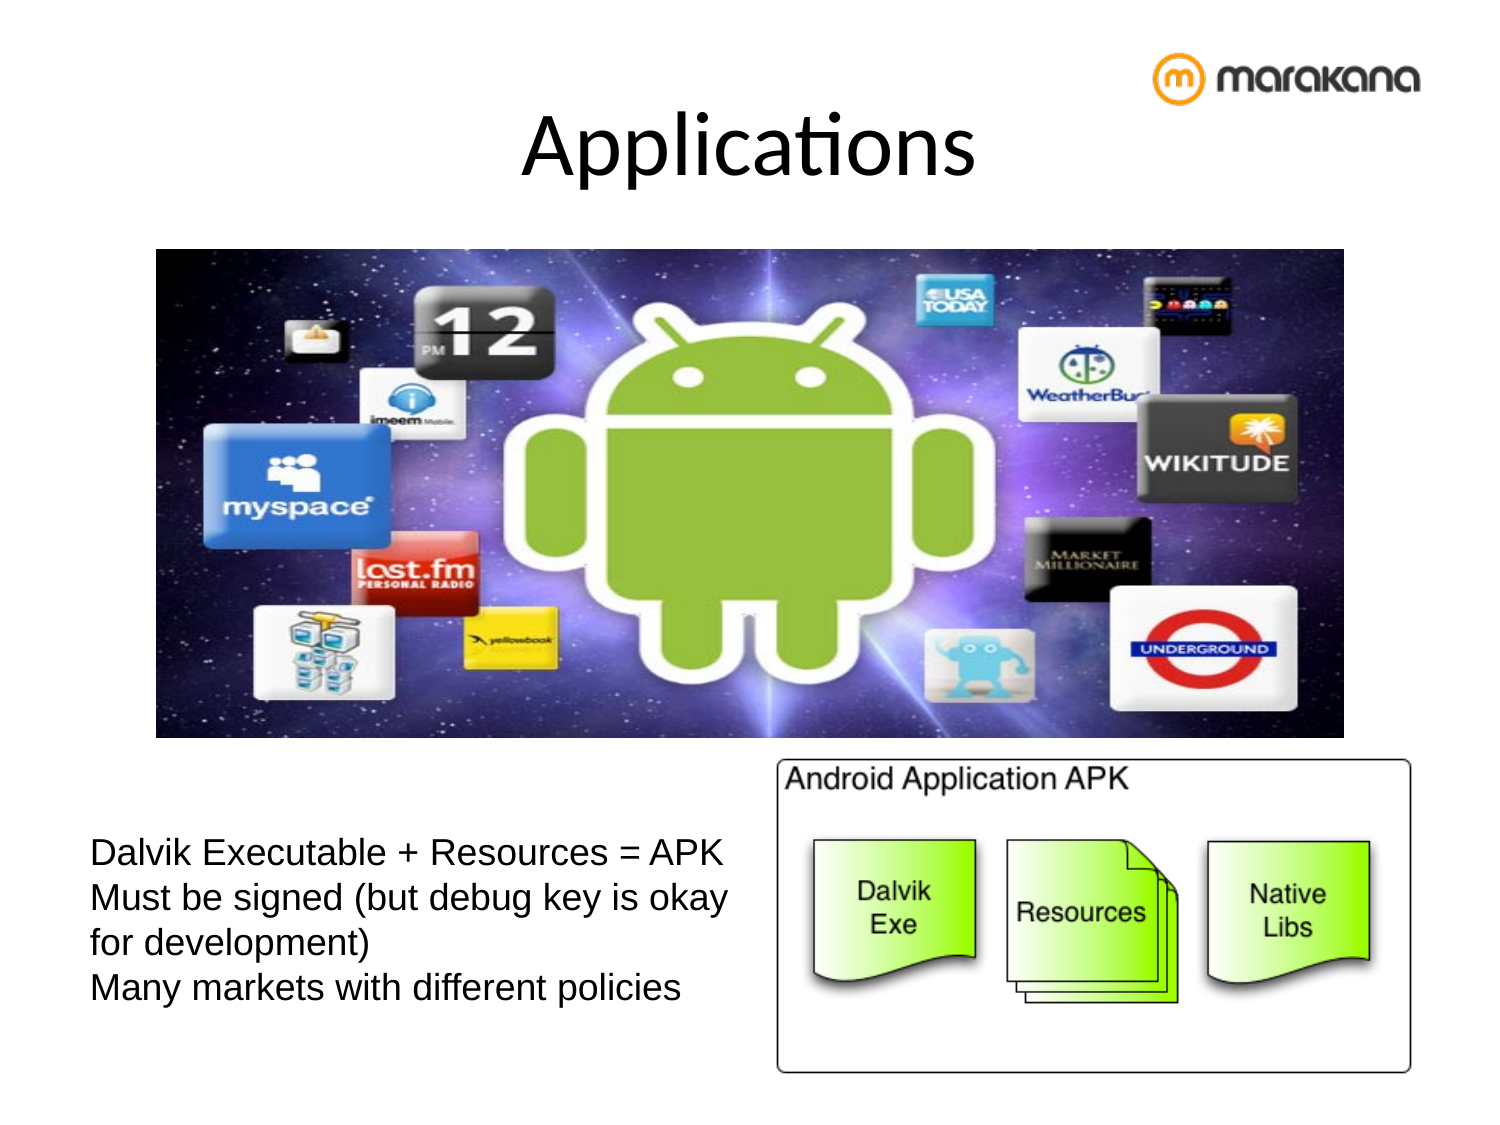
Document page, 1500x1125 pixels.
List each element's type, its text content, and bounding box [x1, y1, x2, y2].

title Applications [75, 45, 1425, 233]
picture [156, 249, 1344, 738]
picture [774, 756, 1413, 1075]
text_box Dalvik Executable + Resources = APK Must be signed (but debug key is okay for development) Many markets with different policies [75, 820, 774, 1016]
